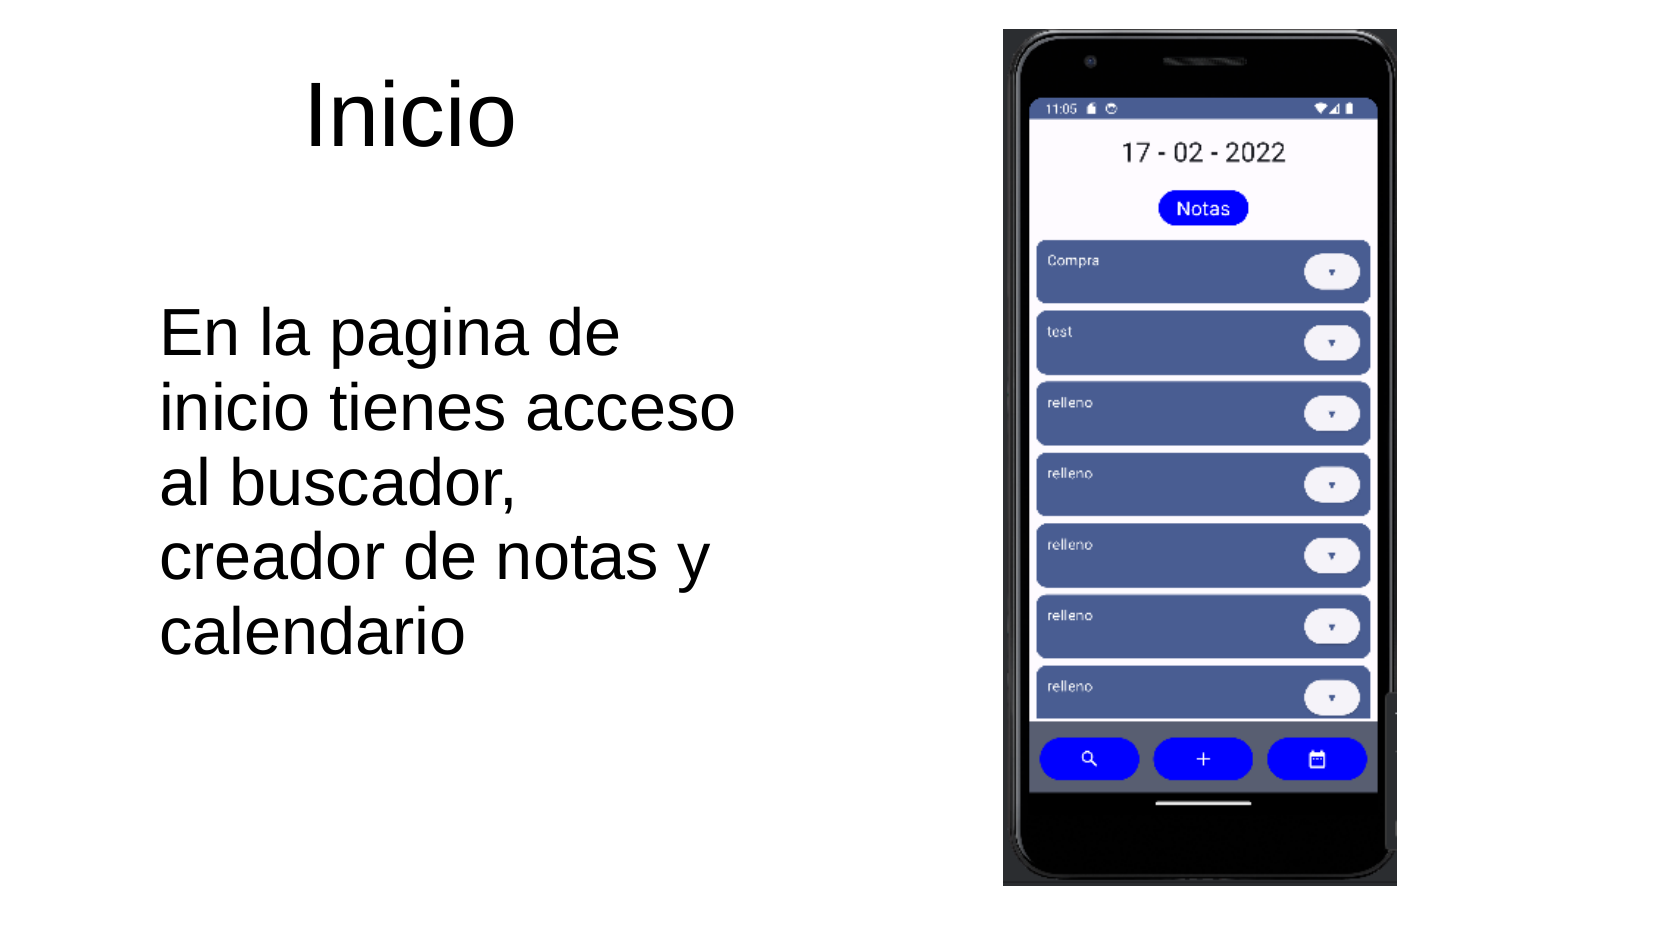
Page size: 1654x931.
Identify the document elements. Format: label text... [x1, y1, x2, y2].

title Inicio [82, 37, 739, 193]
picture [1003, 29, 1397, 886]
list En la pagina de inicio tienes acceso al buscador, creador de notas y calendario [88, 295, 745, 875]
